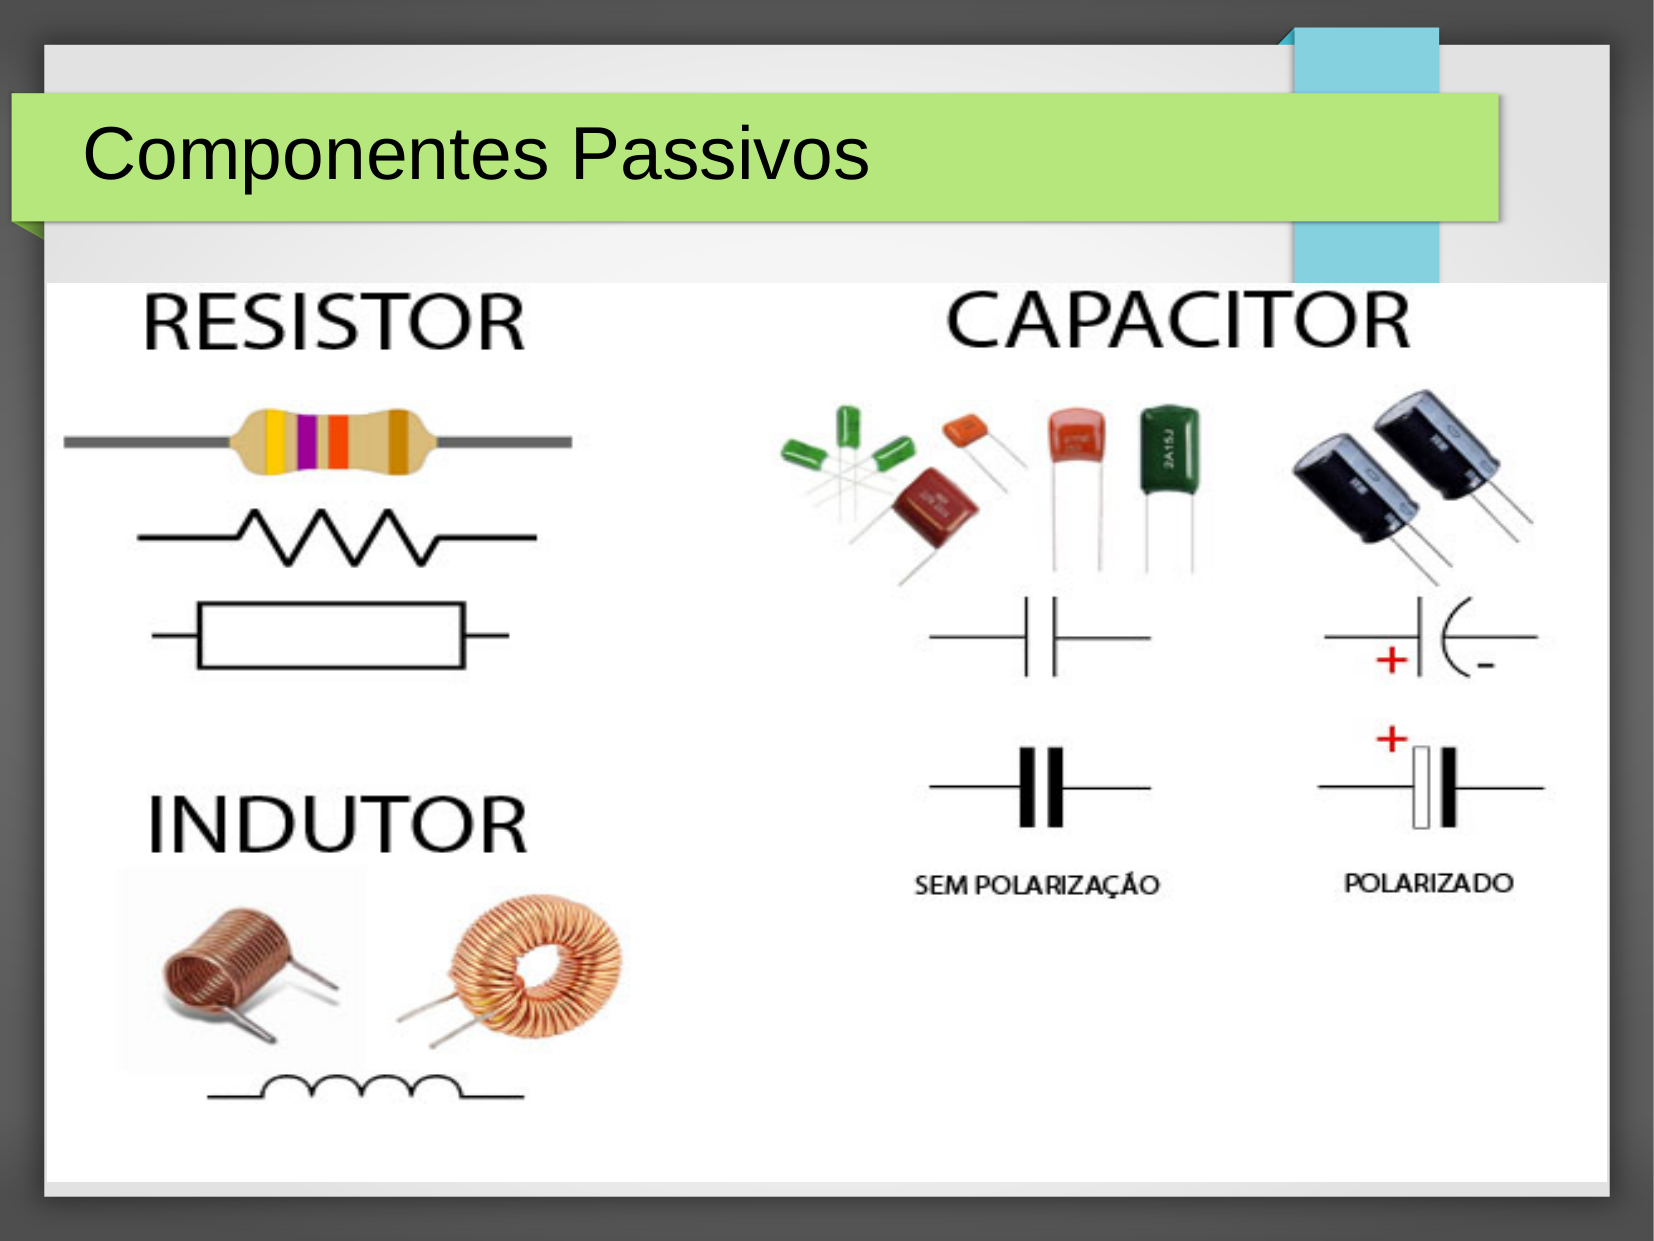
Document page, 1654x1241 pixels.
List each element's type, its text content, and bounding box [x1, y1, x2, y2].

title Componentes Passivos [82, 94, 1264, 213]
picture [0, 0, 1654, 1241]
